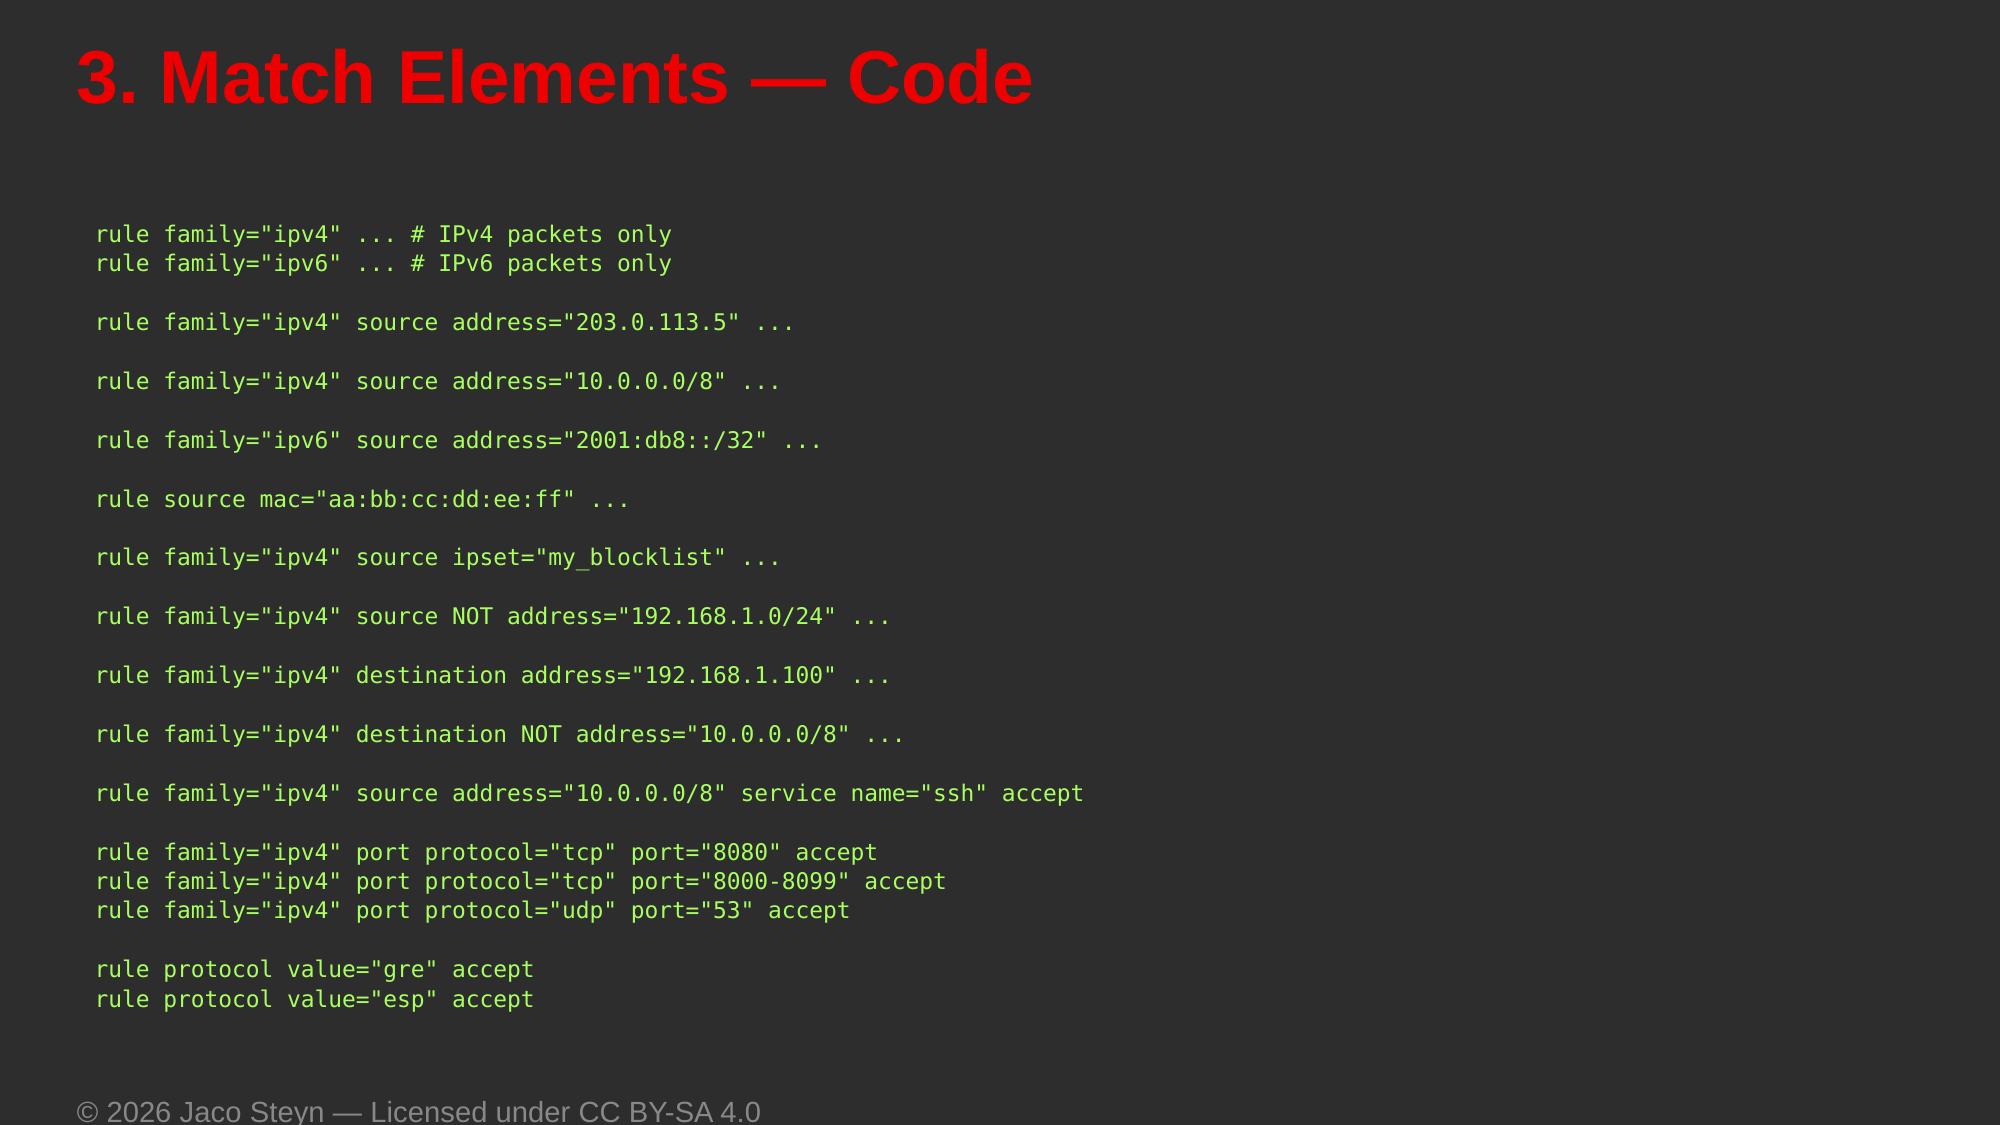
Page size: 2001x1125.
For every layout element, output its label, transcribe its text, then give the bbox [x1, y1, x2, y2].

text_box 3. Match Elements — Code [59, 23, 1942, 178]
text_box rule family="ipv4" ... # IPv4 packets only rule family="ipv6" ... # IPv6 packets only rule family="ipv4" source address="203.0.113.5" ... rule family="ipv4" source address="10.0.0.0/8" ... rule family="ipv6" source address="2001:db8::/32" ... rule source mac="aa:bb:cc:dd:ee:ff" ... rule family="ipv4" source ipset="my_blocklist" ... rule family="ipv4" source NOT address="192.168.1.0/24" ... rule family="ipv4" destination address="192.168.1.100" ... rule family="ipv4" destination NOT address="10.0.0.0/8" ... rule family="ipv4" source address="10.0.0.0/8" service name="ssh" accept rule family="ipv4" port protocol="tcp" port="8080" accept rule family="ipv4" port protocol="tcp" port="8000-8099" accept rule family="ipv4" port protocol="udp" port="53" accept rule protocol value="gre" accept rule protocol value="esp" accept [59, 194, 1942, 1052]
text_box © 2026 Jaco Steyn — Licensed under CC BY-SA 4.0 [59, 1083, 1942, 1120]
